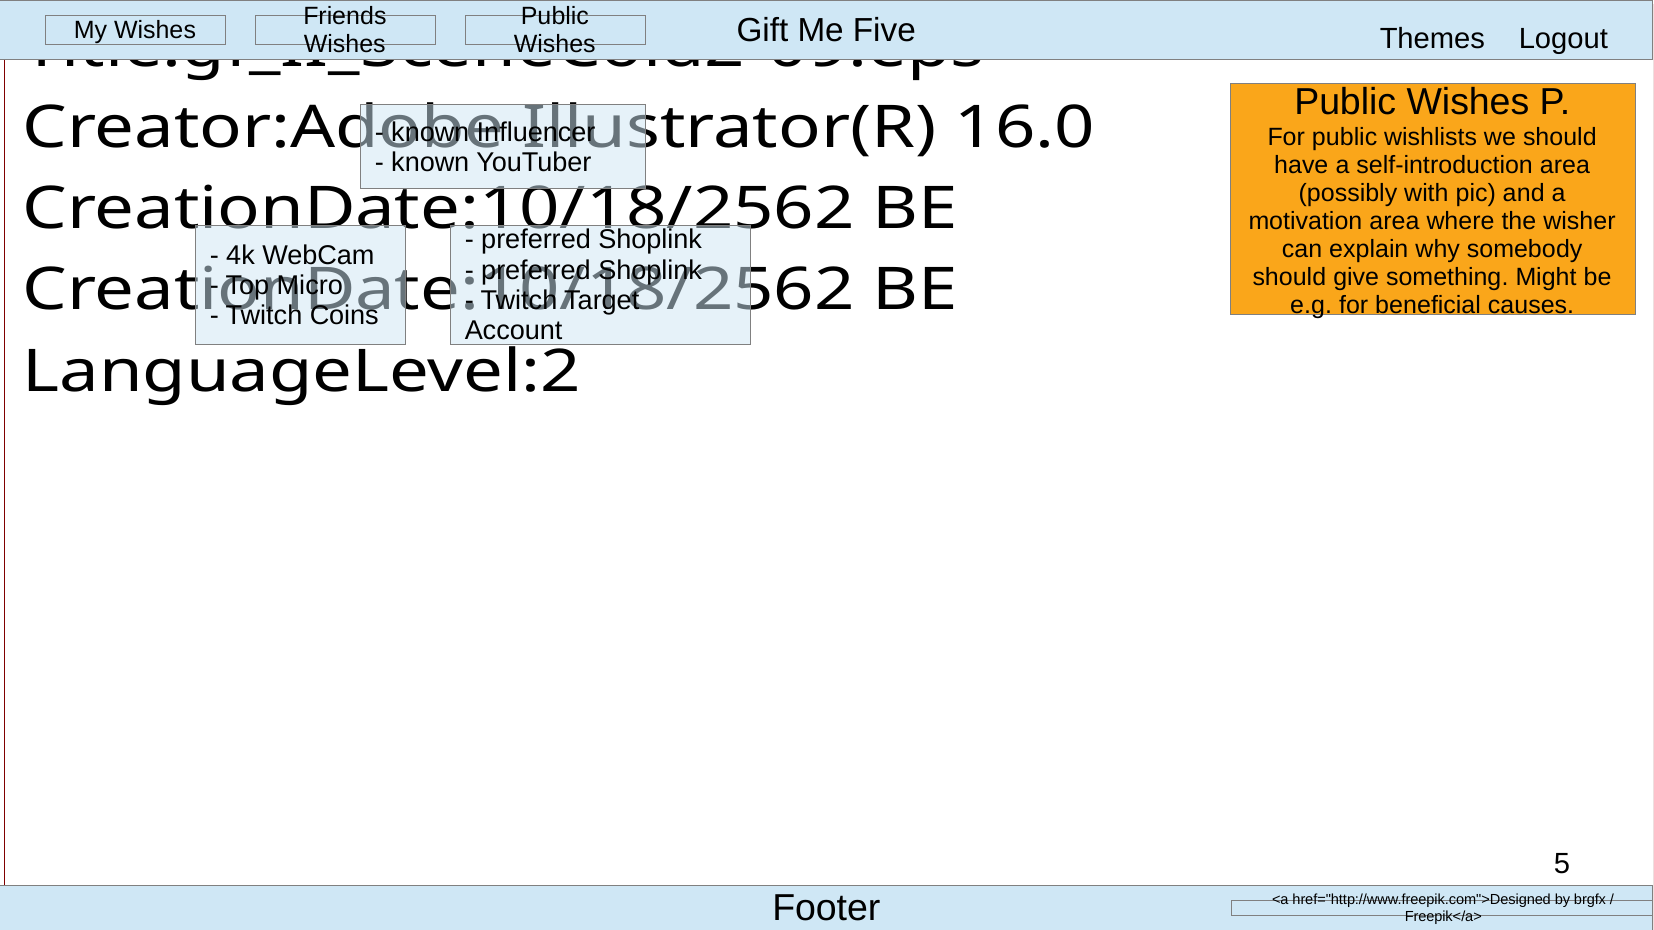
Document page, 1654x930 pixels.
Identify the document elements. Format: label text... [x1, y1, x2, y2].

text_box My Wishes [45, 15, 226, 45]
text_box <a href="http://www.freepik.com">Designed by brgfx / Freepik</a> [1231, 900, 1653, 916]
text_box Themes [1365, 15, 1501, 63]
text_box - known Influencer - known YouTuber [360, 104, 646, 189]
text_box Gift Me Five [0, 0, 1653, 60]
text_box Public Wishes P. For public wishlists we should have a self-introduction area (possibly with pic) and a motivation area where the wisher can explain why somebody should give something. Might be e.g. for beneficial causes. [1230, 83, 1636, 315]
text_box - preferred Shoplink - preferred Shoplink - Twitch Target Account [450, 225, 751, 345]
text_box Logout [1503, 15, 1624, 63]
text_box Footer [0, 885, 1653, 930]
text_box - 4k WebCam - Top Micro - Twitch Coins [195, 225, 406, 345]
text_box Friends Wishes [255, 15, 436, 45]
text_box Public Wishes [465, 15, 646, 45]
